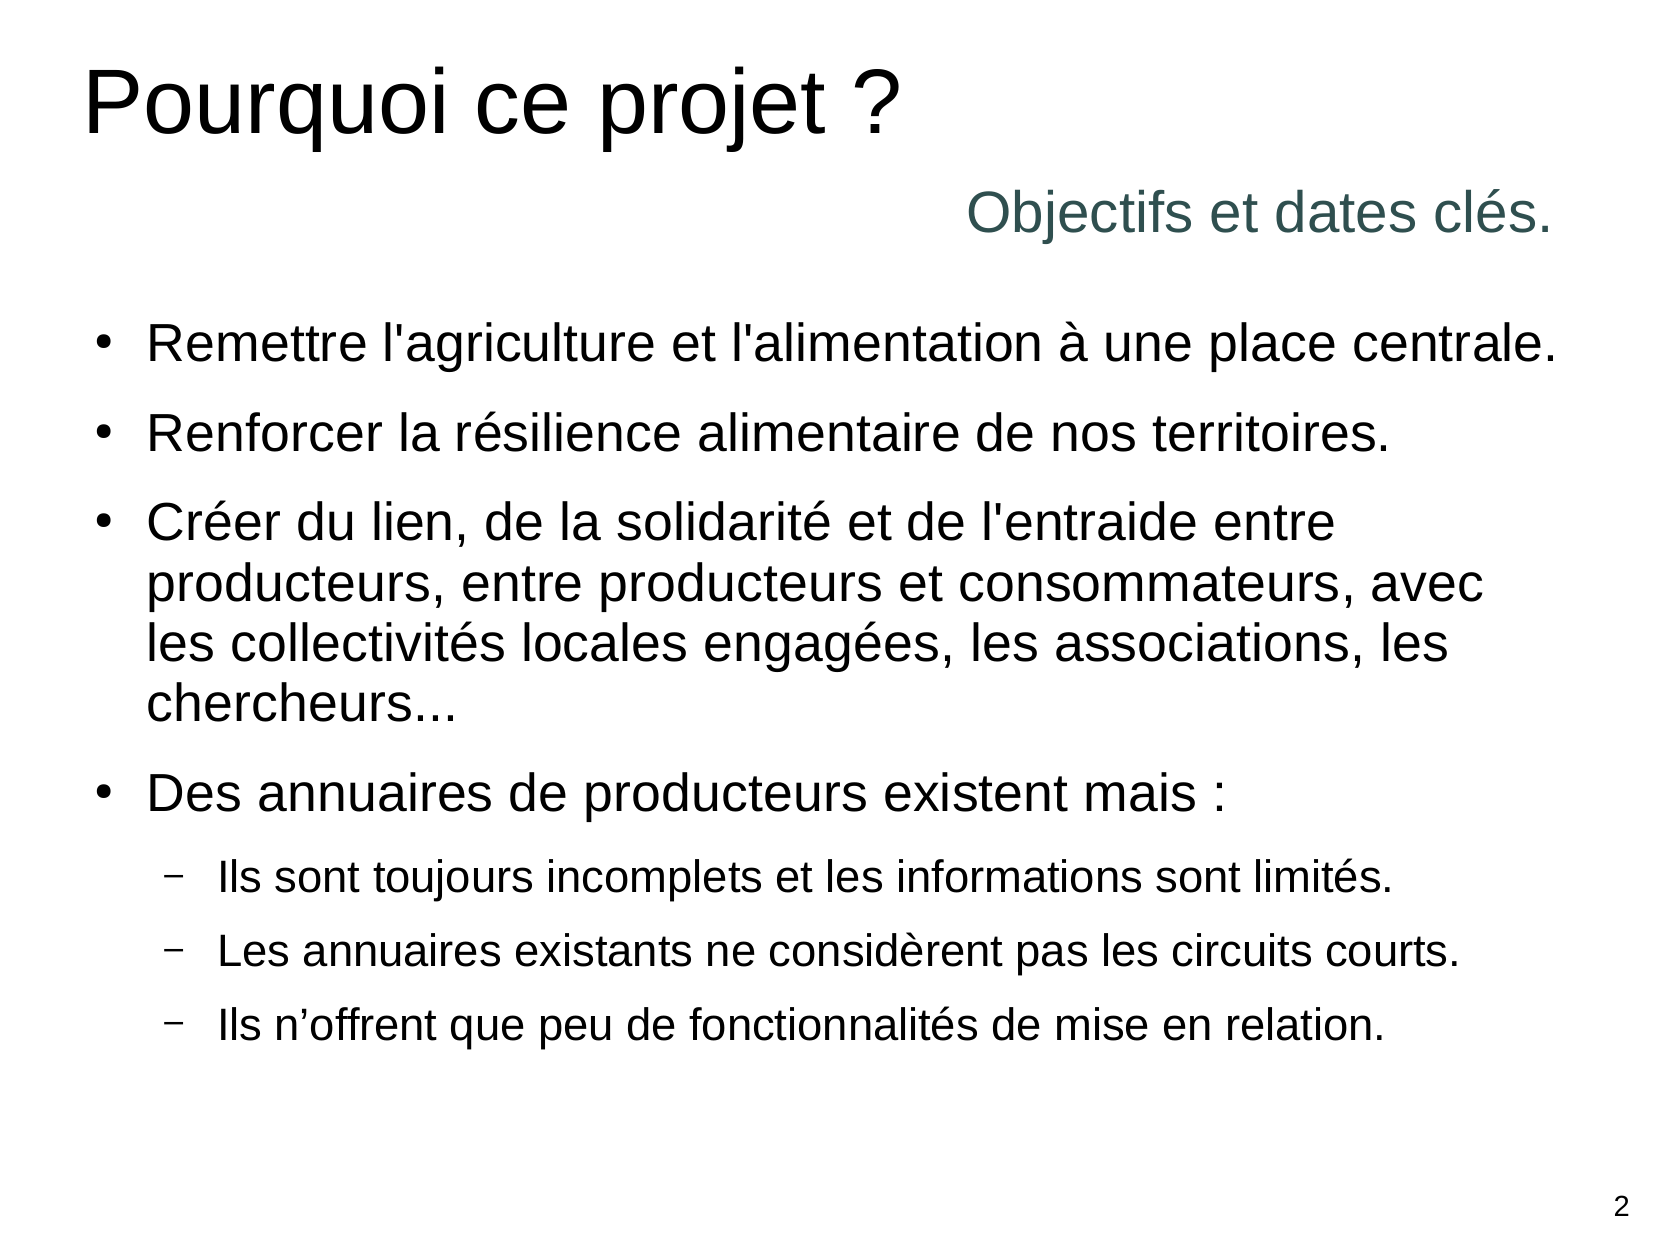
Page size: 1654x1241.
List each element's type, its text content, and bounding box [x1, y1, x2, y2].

list Remettre l'agriculture et l'alimentation à une place centrale. Renforcer la résilience alimentaire de nos territoires. Créer du lien, de la solidarité et de l'entraide entre producteurs, entre producteurs et consommateurs, avec les collectivités locales engagées, les associations, les chercheurs... Des annuaires de producteurs existent mais : Ils sont toujours incomplets et les informations sont limités. Les annuaires existants ne considèrent pas les circuits courts. Ils n’offrent que peu de fonctionnalités de mise en relation. [76, 312, 1565, 1110]
title Objectifs et dates clés. [82, 165, 1571, 260]
title Pourquoi ce projet ? [82, 49, 1571, 154]
